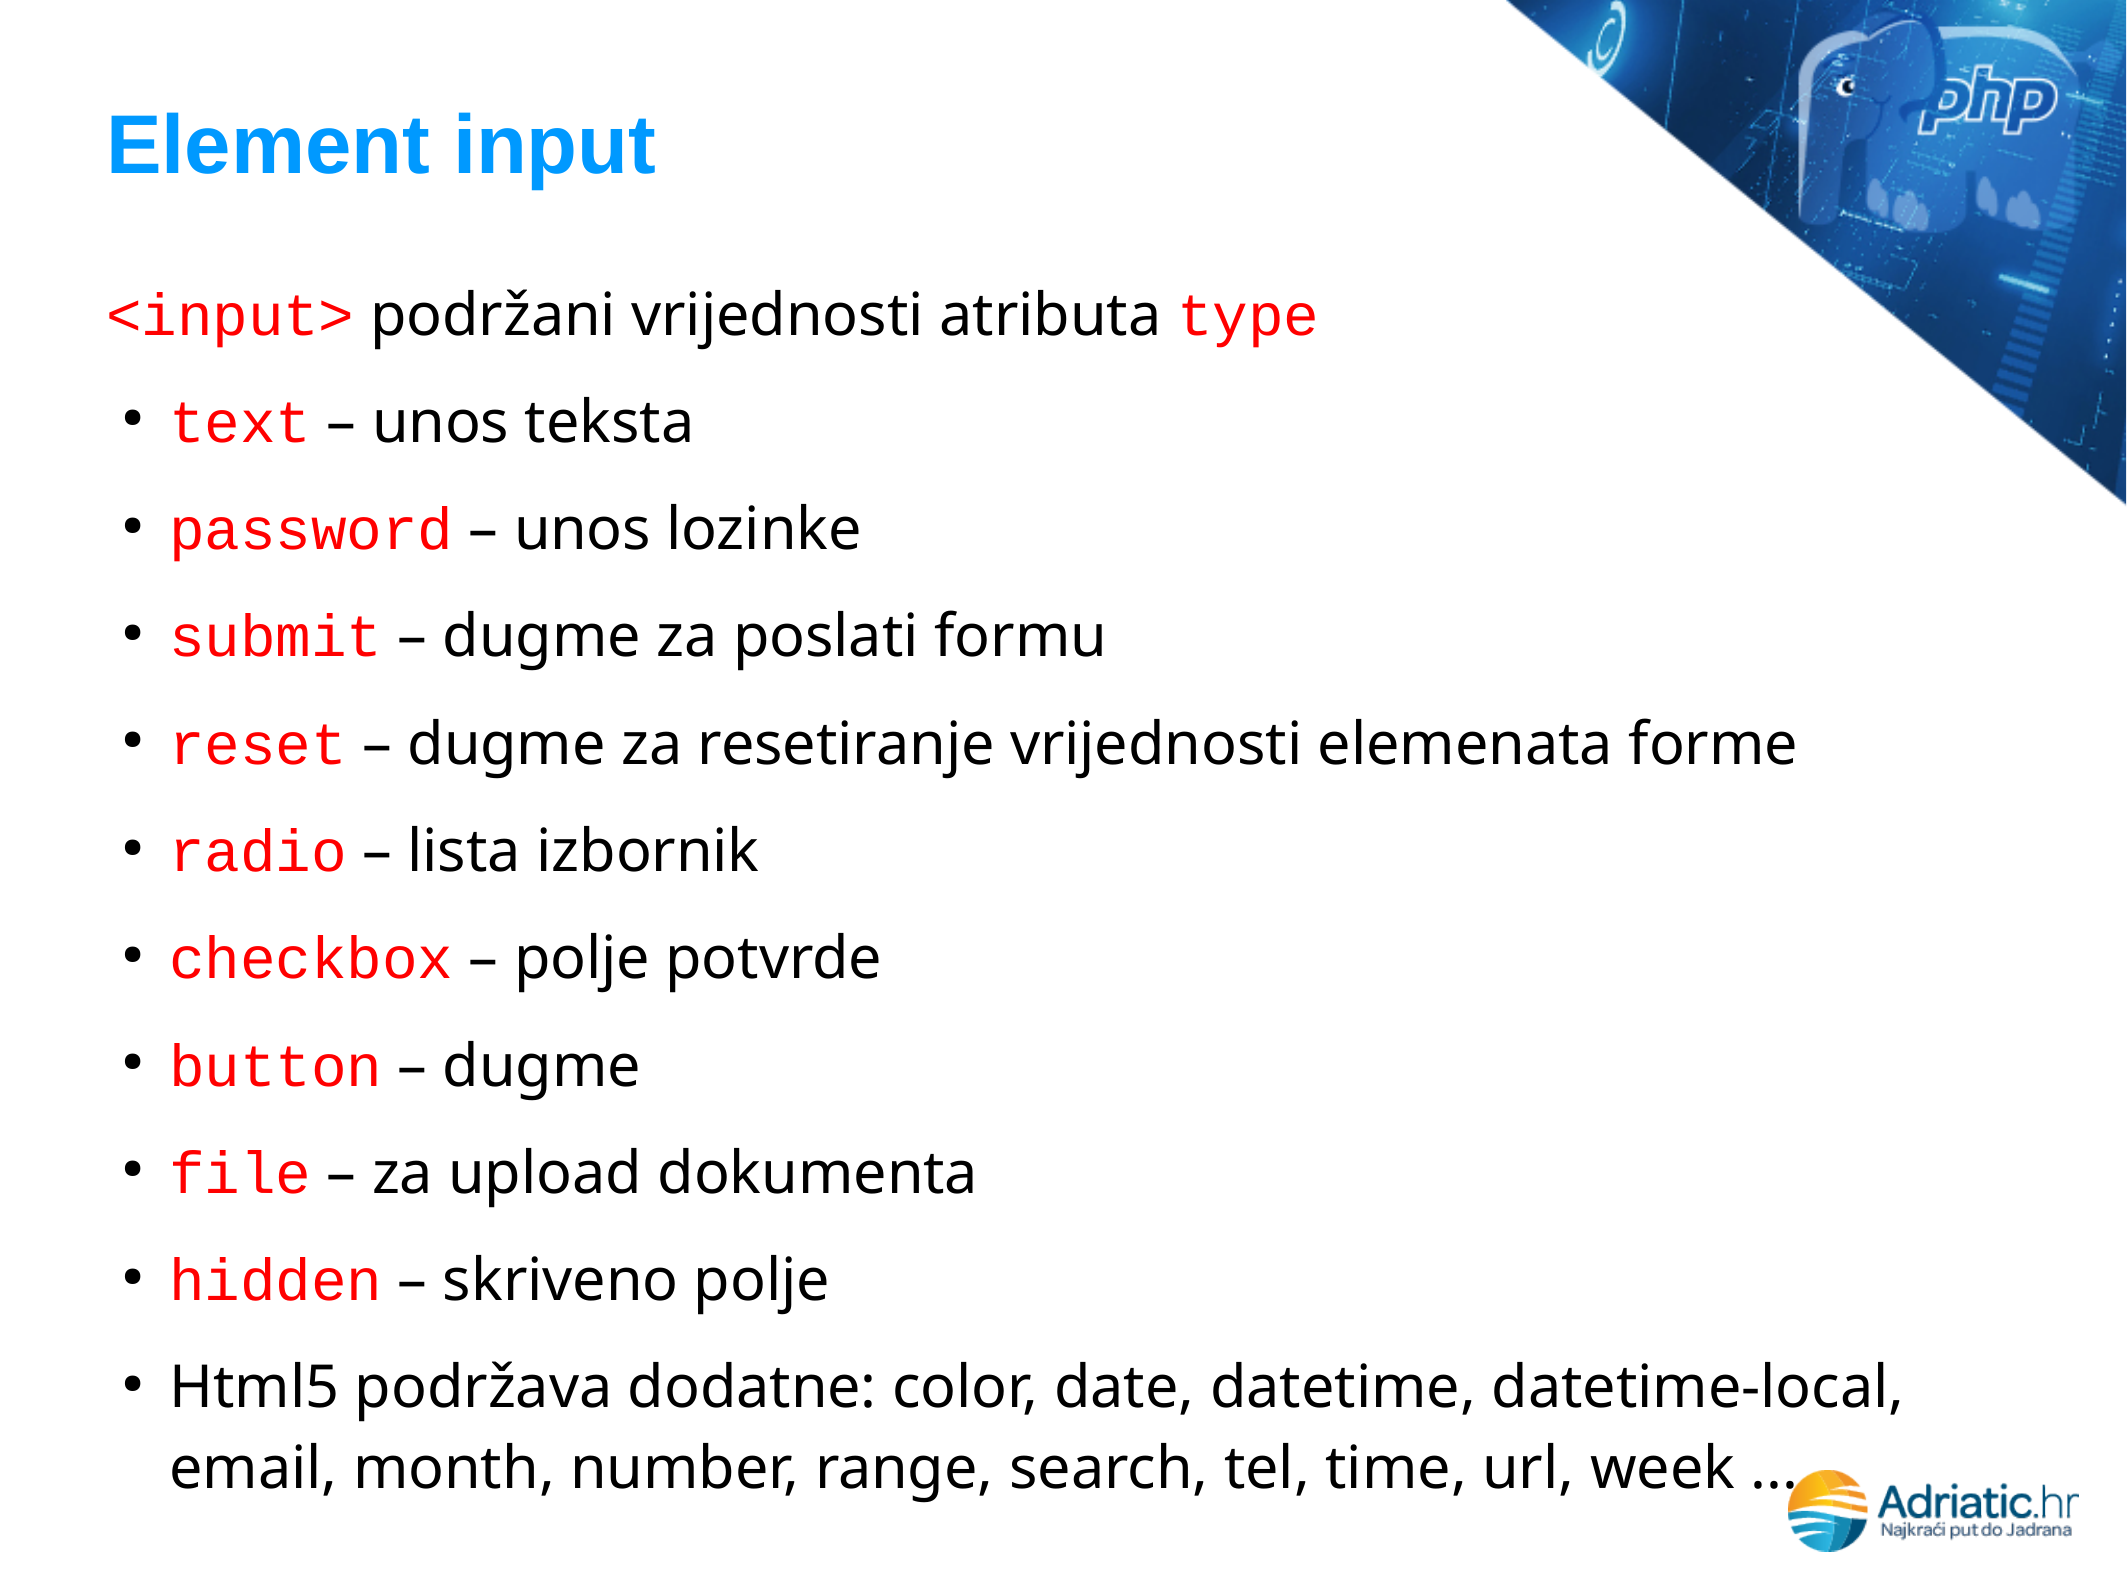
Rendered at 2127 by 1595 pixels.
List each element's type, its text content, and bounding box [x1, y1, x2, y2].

picture [1505, 0, 2127, 625]
picture [1788, 1470, 2079, 1552]
title Element input [106, 51, 1749, 238]
list <input> podržani vrijednosti atributa type text – unos teksta password – unos lozinke submit – dugme za poslati formu reset – dugme za resetiranje vrijednosti elemenata forme radio – lista izbornik checkbox – polje potvrde button – dugme file – za upload dokumenta hidden – skriveno polje Html5 podržava dodatne: color, date, datetime, datetime-local, email, month, number, range, search, tel, time, url, week ... [106, 271, 2020, 1512]
